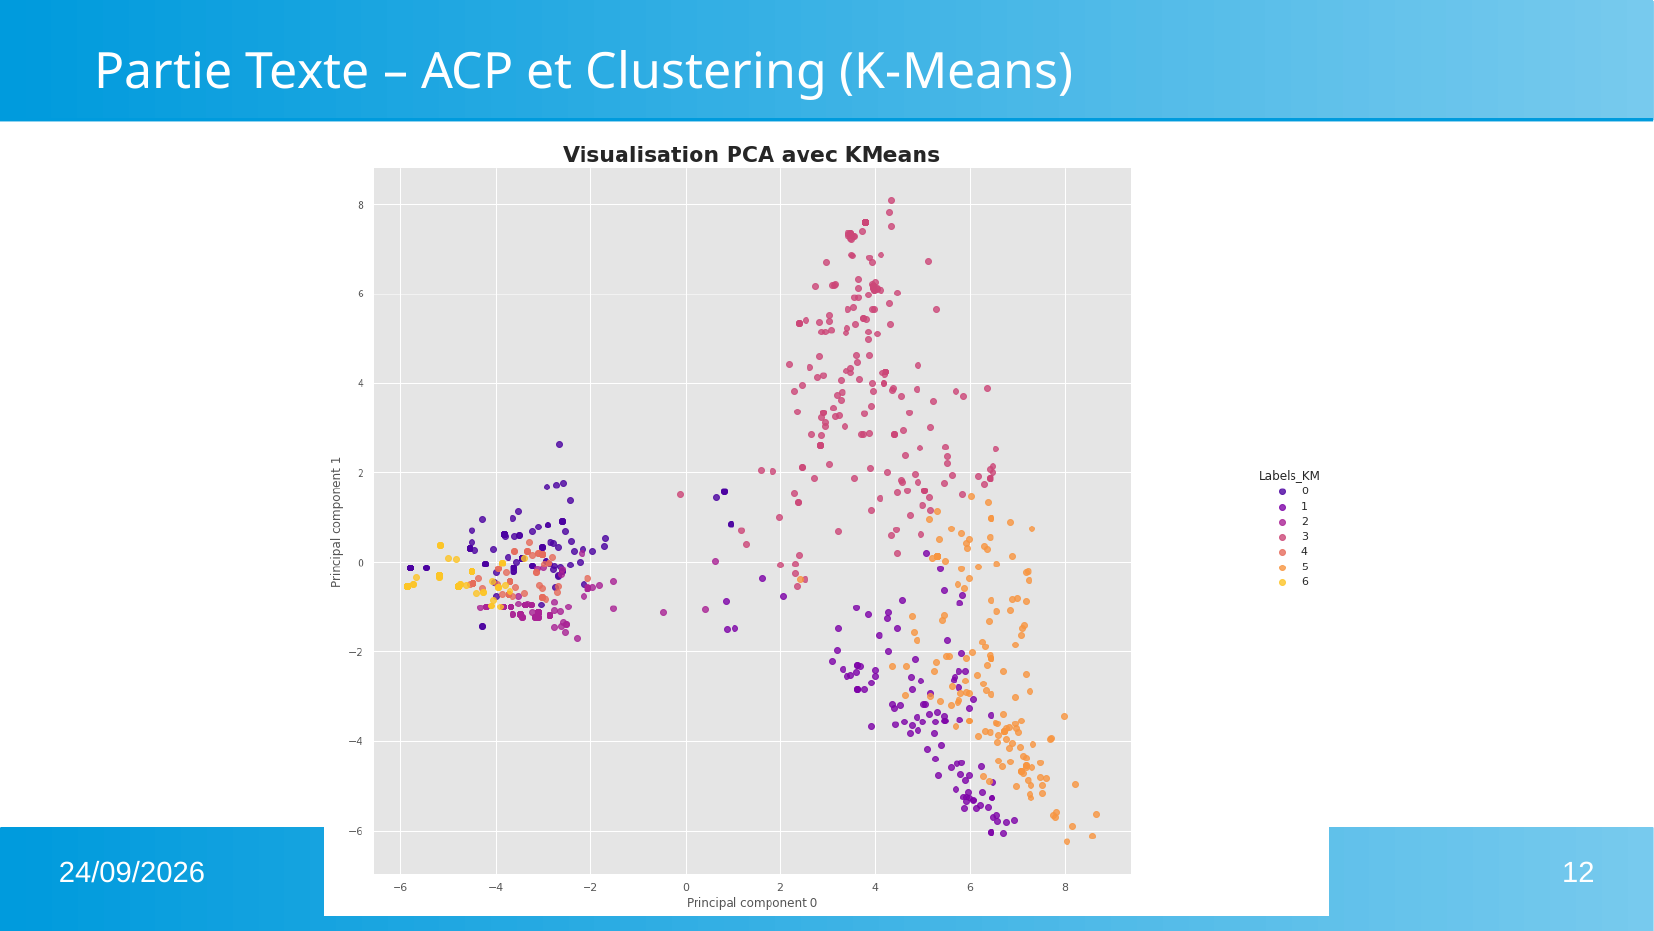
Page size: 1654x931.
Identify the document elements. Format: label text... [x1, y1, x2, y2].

picture [324, 139, 1329, 916]
title Partie Texte – ACP et Clustering (K-Means) [59, 29, 1595, 108]
